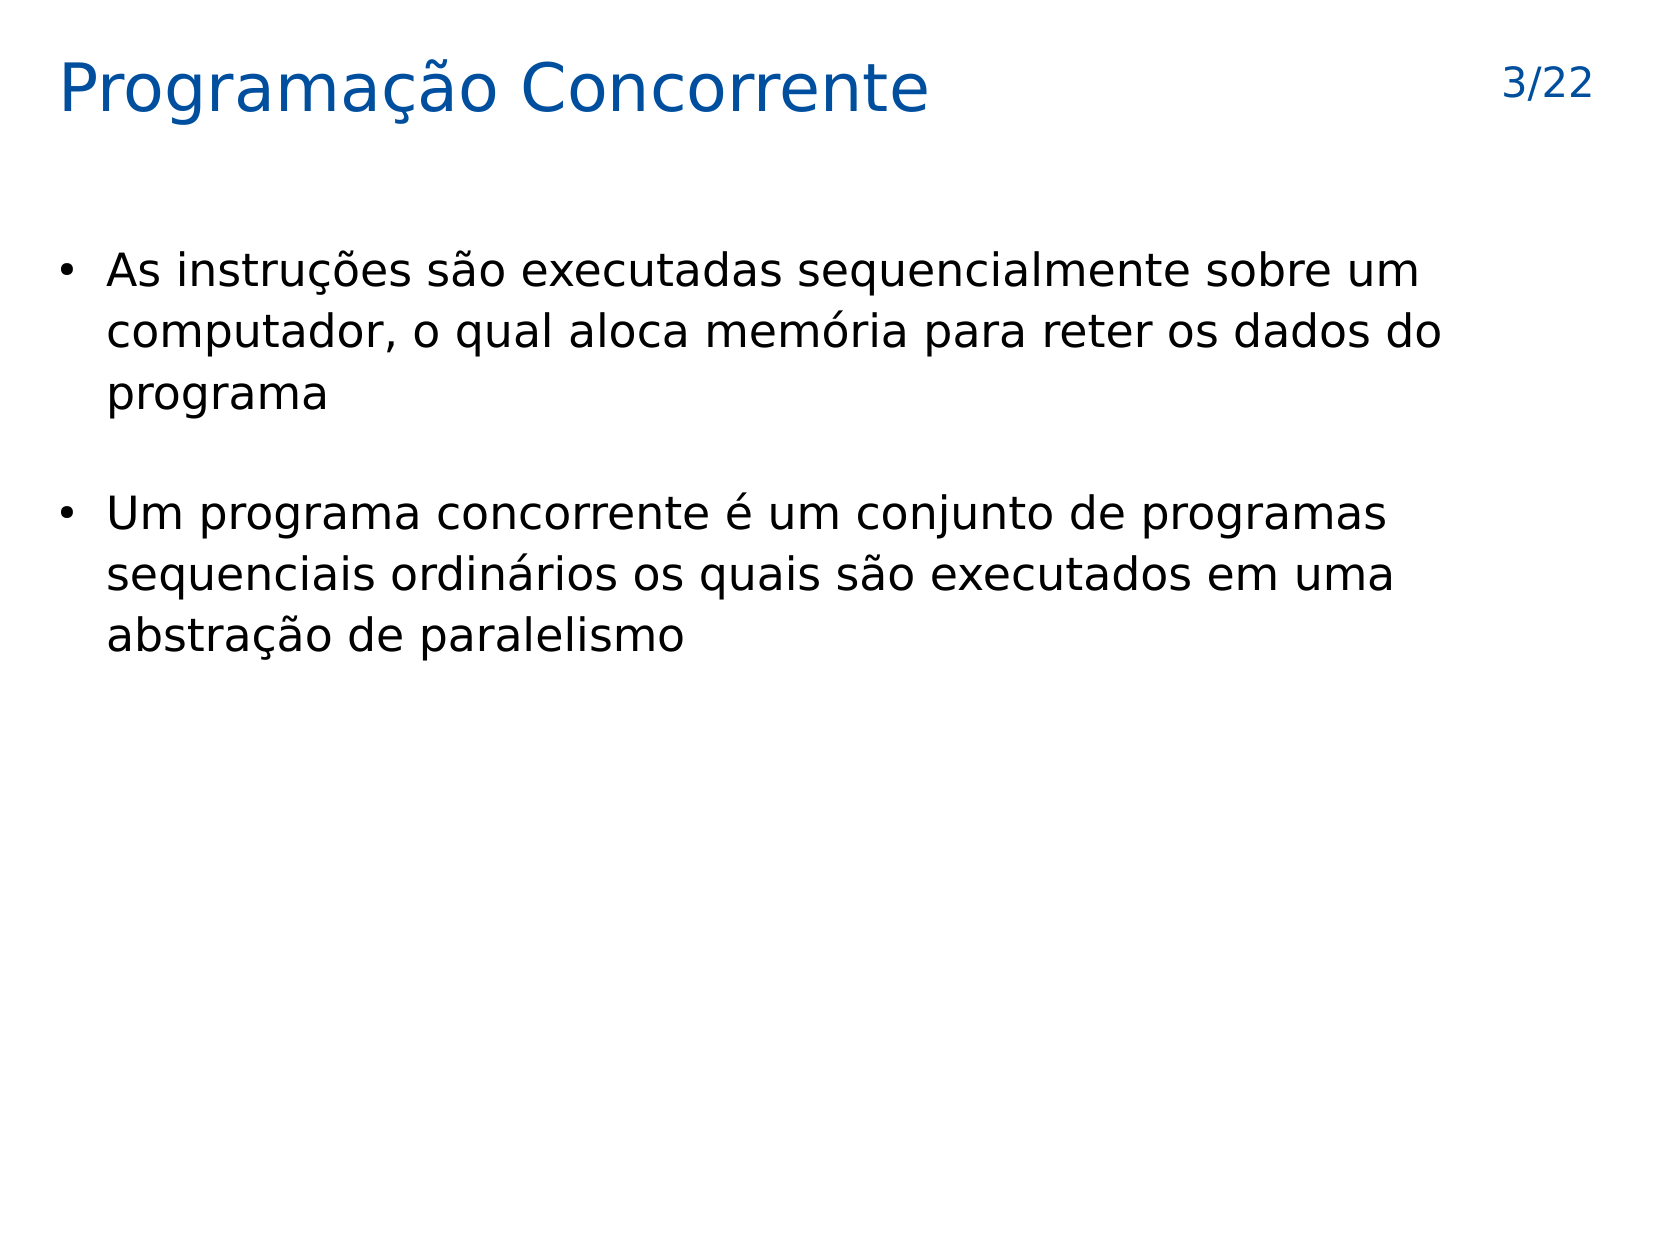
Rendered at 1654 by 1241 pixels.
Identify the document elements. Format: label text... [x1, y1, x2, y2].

list As instruções são executadas sequencialmente sobre um computador, o qual aloca memória para reter os dados do programa Um programa concorrente é um conjunto de programas sequenciais ordinários os quais são executados em uma abstração de paralelismo [59, 236, 1595, 1182]
title Programação Concorrente [59, 29, 1625, 148]
